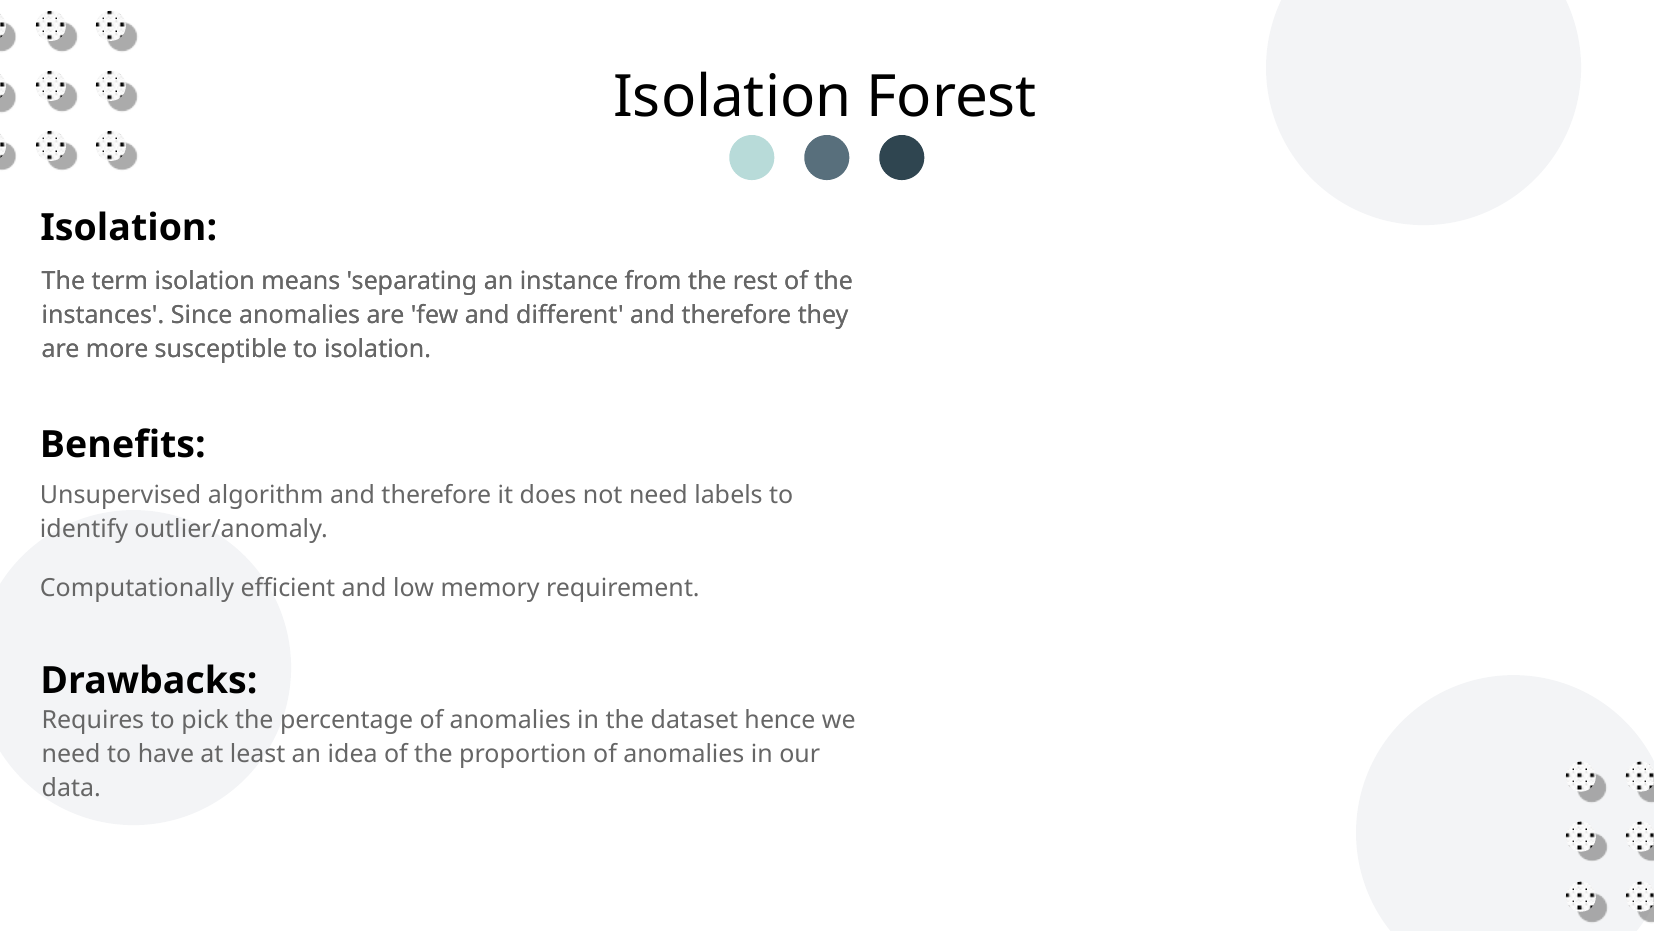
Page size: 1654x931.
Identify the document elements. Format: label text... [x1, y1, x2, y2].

text_box Benefits: [25, 409, 356, 469]
picture [95, 130, 127, 161]
picture [35, 70, 66, 101]
picture [1625, 761, 1654, 792]
text_box Isolation Forest [420, 46, 1231, 144]
picture [35, 130, 67, 161]
text_box [879, 135, 925, 181]
picture [1565, 881, 1596, 912]
picture [0, 133, 7, 159]
picture [0, 74, 6, 99]
picture [1565, 821, 1596, 852]
text_box Requires to pick the percentage of anomalies in the dataset hence we need to have at least an idea of the proportion of anomalies in our data. [26, 694, 901, 833]
picture [95, 10, 126, 41]
text_box Isolation: [25, 193, 356, 260]
picture [1625, 821, 1654, 852]
picture [1565, 761, 1596, 792]
text_box Unsupervised algorithm and therefore it does not need labels to identify outlier/anomaly. Computationally efficient and low memory requirement. [25, 469, 899, 612]
picture [1625, 881, 1654, 912]
picture [95, 70, 126, 101]
picture [0, 13, 6, 38]
text_box [729, 135, 775, 181]
text_box [804, 135, 850, 181]
text_box Drawbacks: [25, 646, 356, 713]
picture [35, 10, 66, 41]
text_box The term isolation means 'separating an instance from the rest of the instances'. Since anomalies are 'few and different' and therefore they are more susceptible to isolation. [26, 255, 901, 393]
